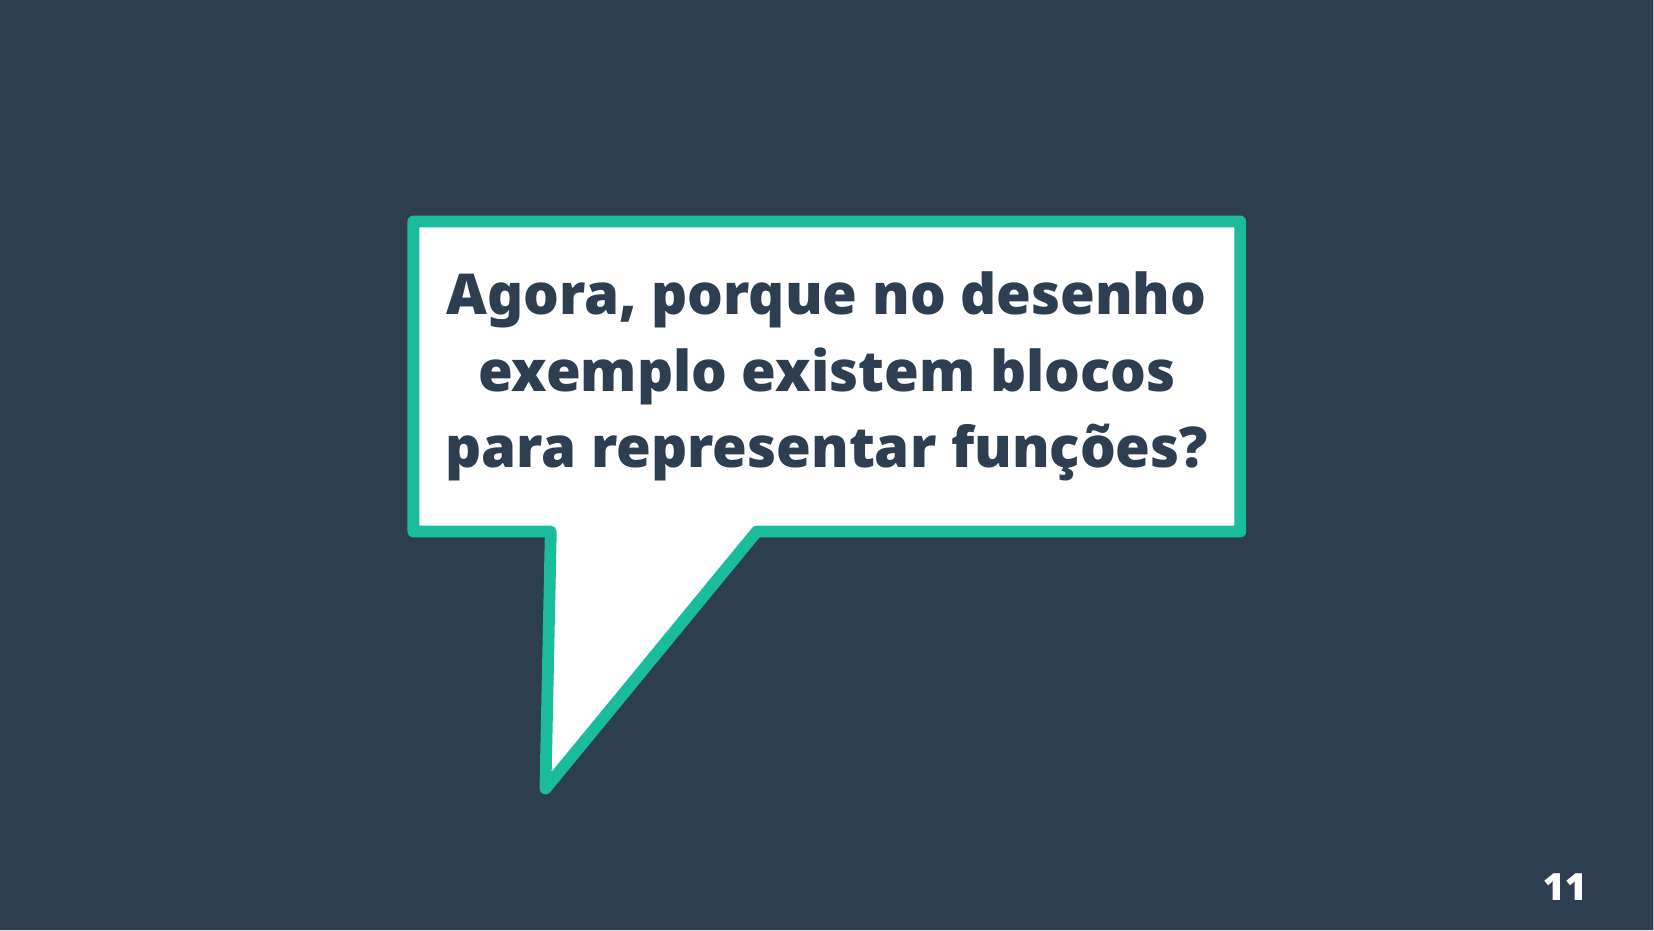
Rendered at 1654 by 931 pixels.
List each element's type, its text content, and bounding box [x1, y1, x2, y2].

title Agora, porque no desenho exemplo existem blocos para representar funções? [442, 236, 1211, 502]
